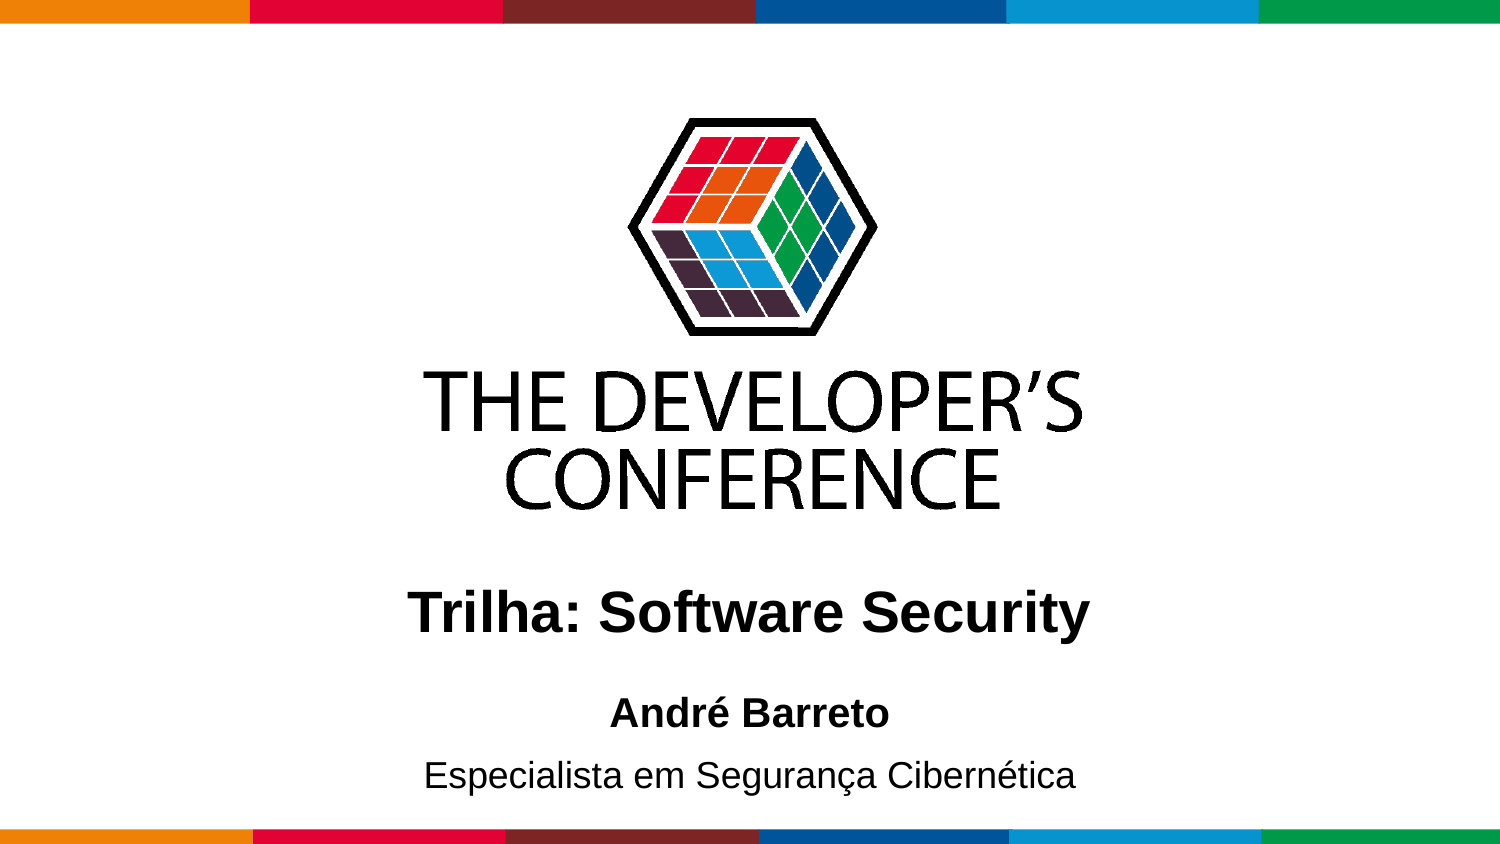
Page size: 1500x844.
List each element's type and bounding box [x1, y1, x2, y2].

picture [386, 81, 1114, 543]
